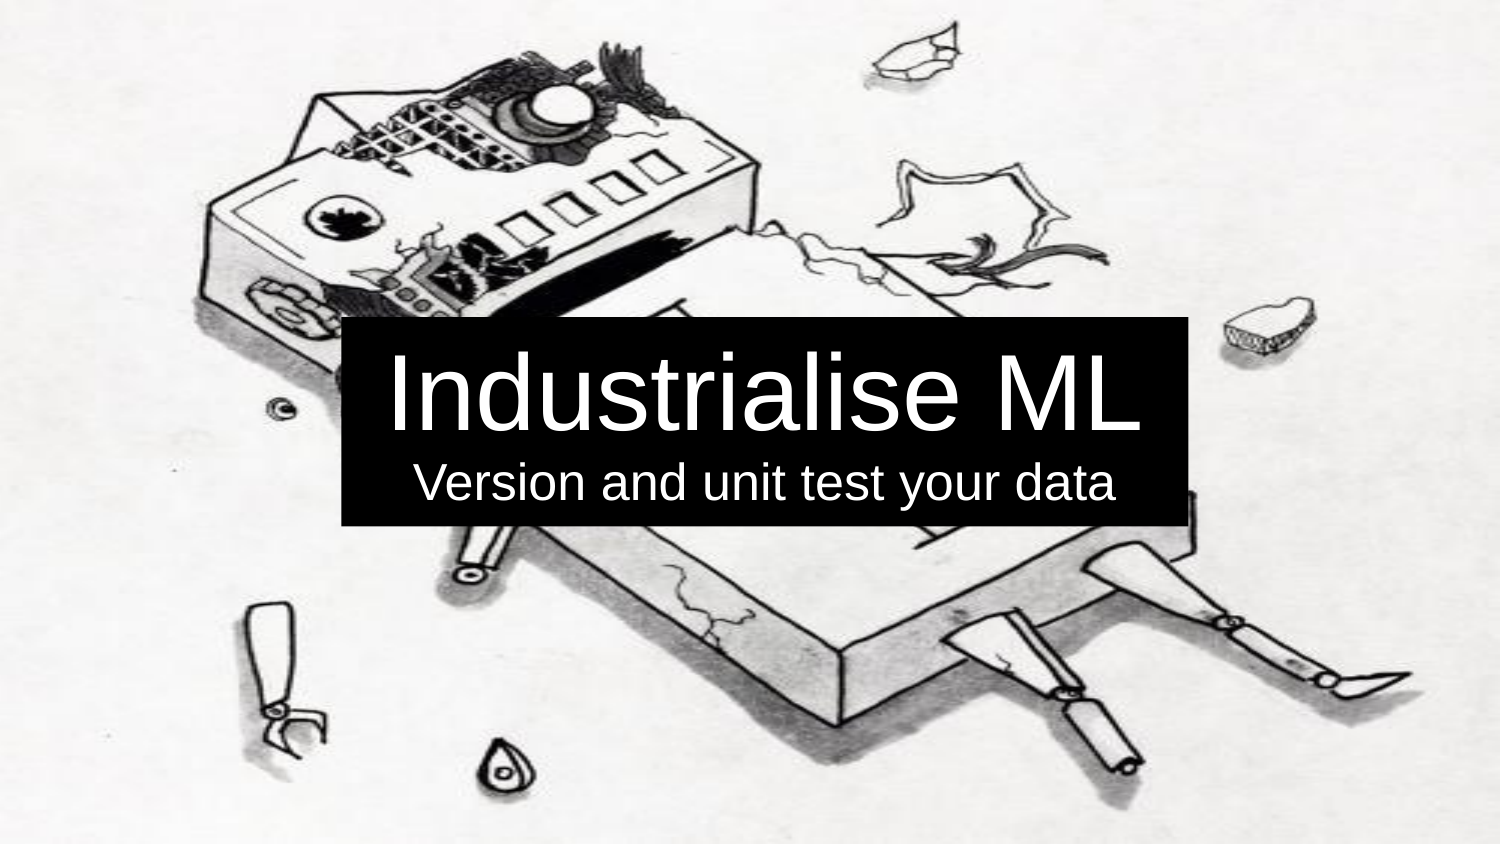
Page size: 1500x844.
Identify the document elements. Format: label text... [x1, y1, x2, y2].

picture [0, 0, 1500, 844]
title Industrialise ML Version and unit test your data [341, 317, 1189, 527]
